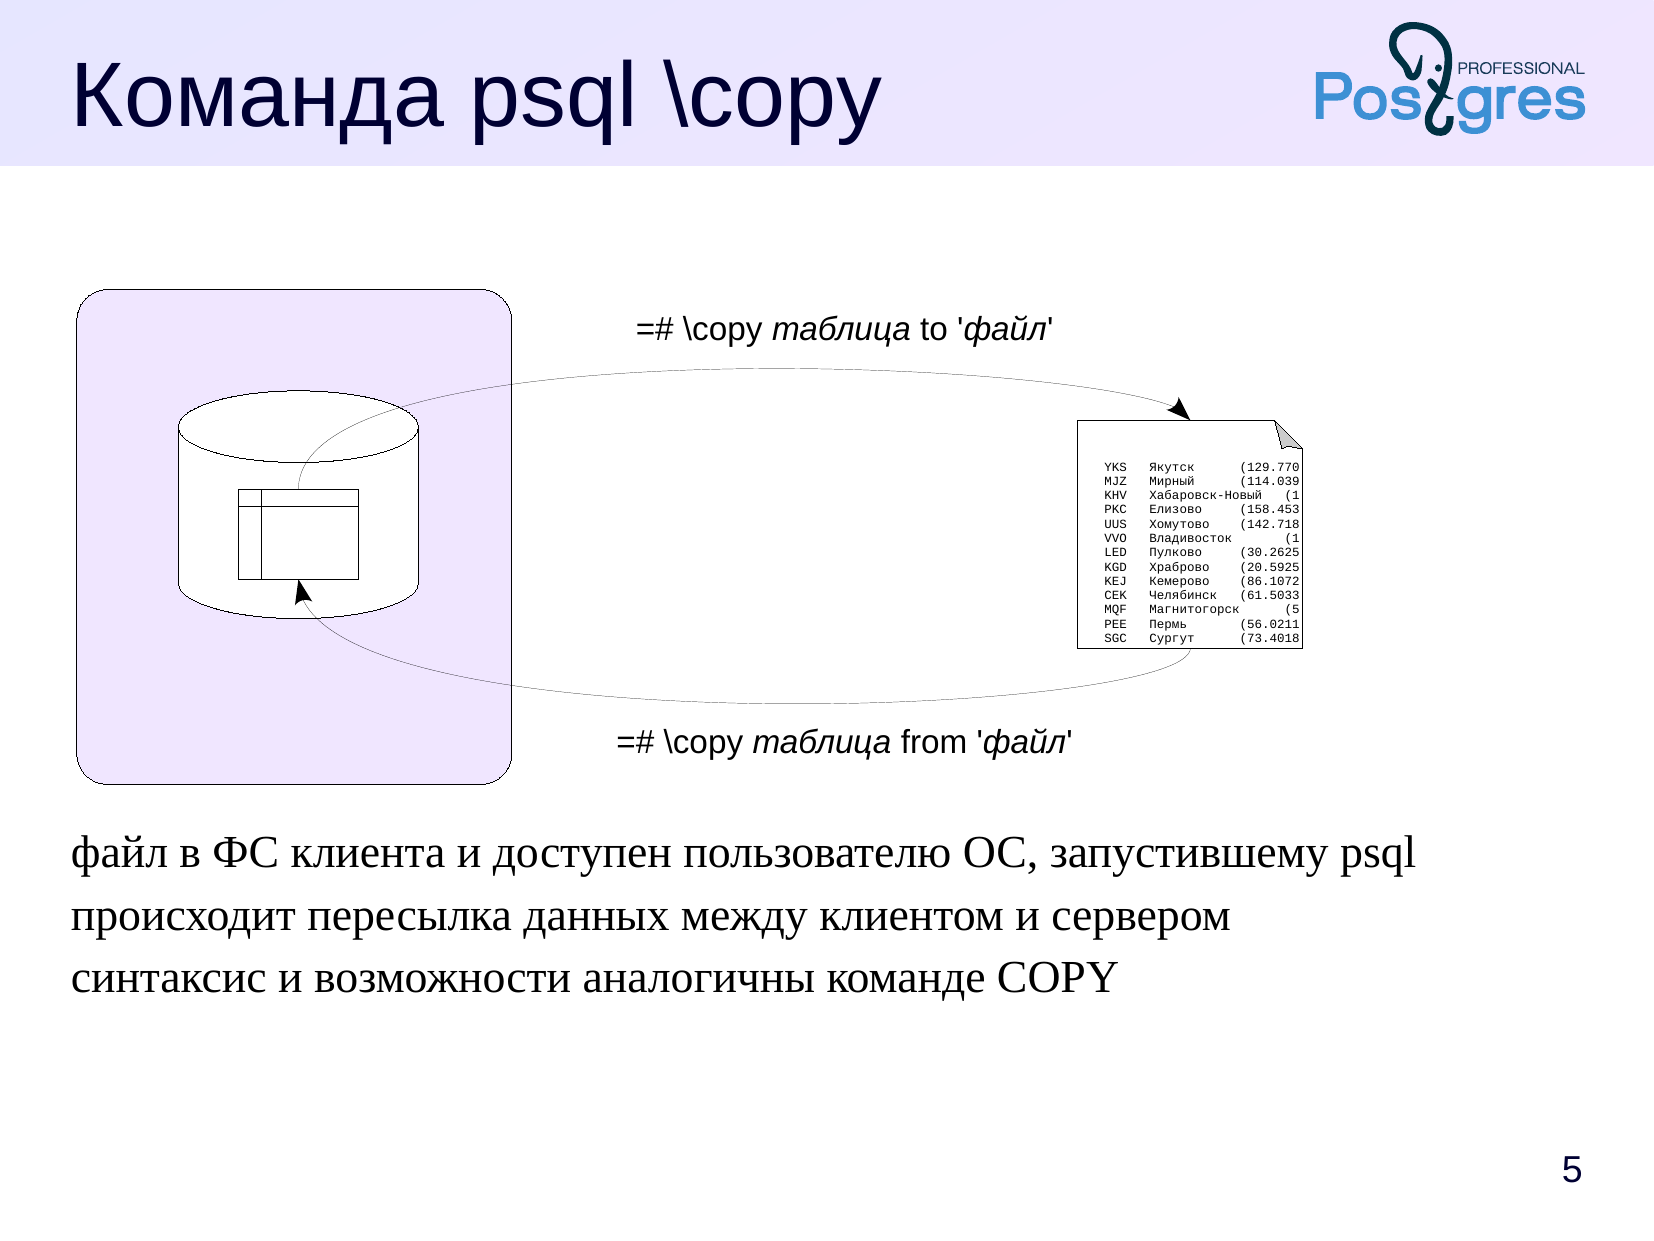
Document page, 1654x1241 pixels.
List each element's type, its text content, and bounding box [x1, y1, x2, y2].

list файл в ФС клиента и доступен пользователю ОС, запустившему psql происходит пересылка данных между клиентом и сервером синтаксис и возможности аналогичны команде COPY [70, 283, 1583, 1134]
title Команда psql \copy [70, 43, 1241, 147]
